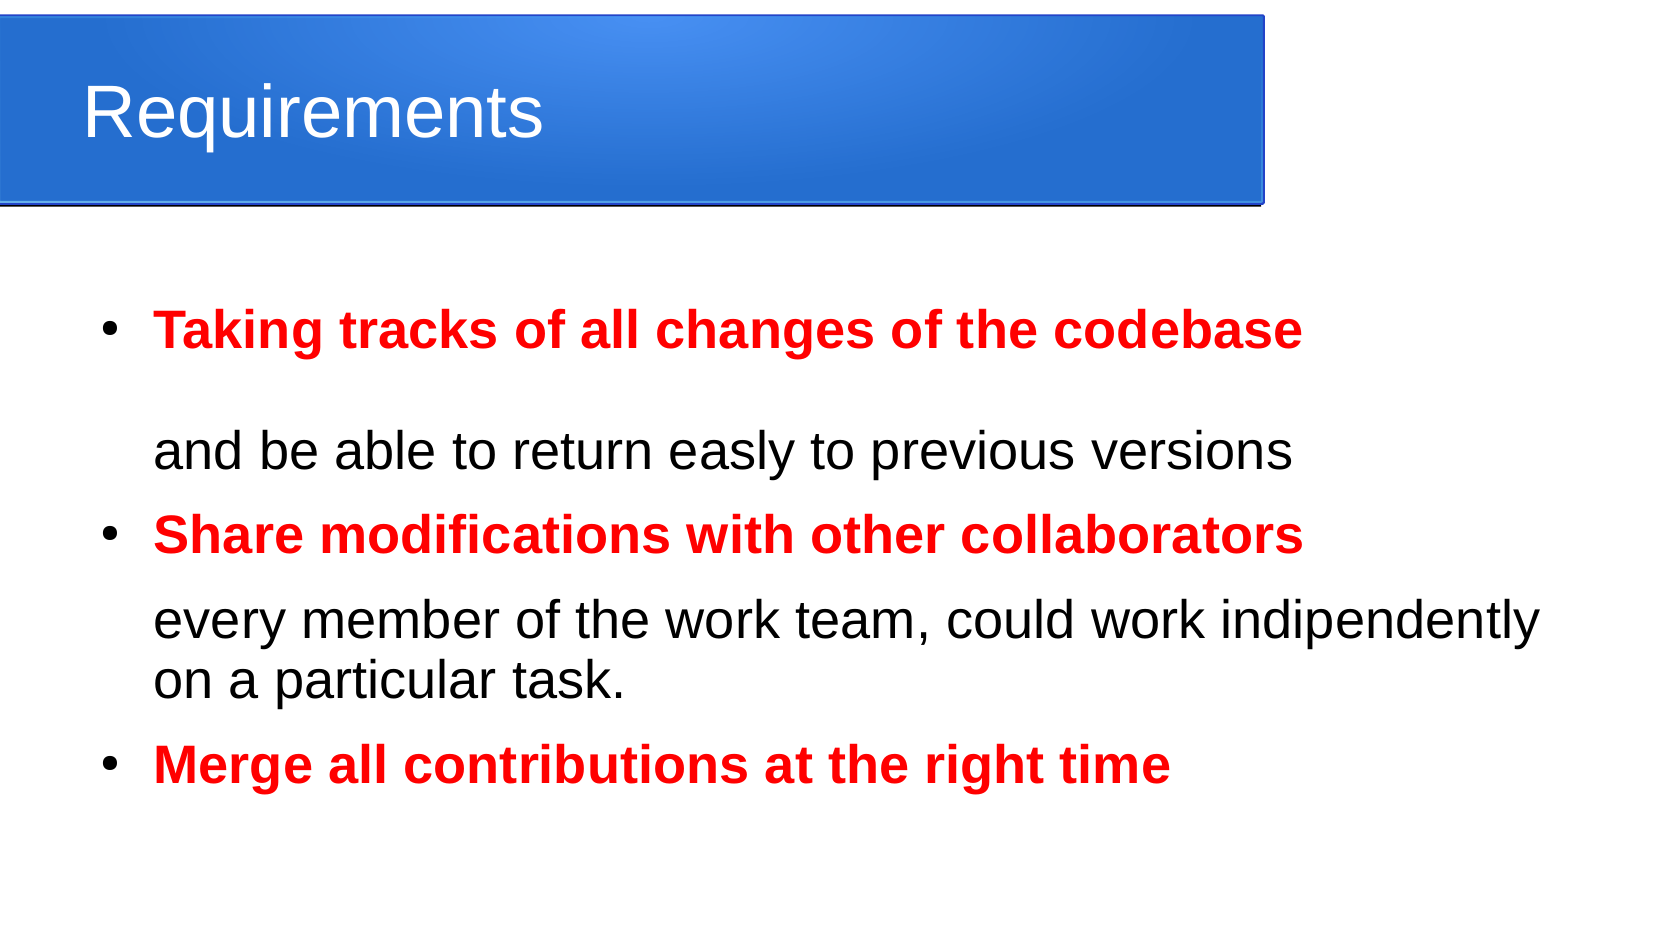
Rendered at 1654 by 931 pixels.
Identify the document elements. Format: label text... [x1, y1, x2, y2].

list Taking tracks of all changes of the codebase and be able to return easly to previous versions Share modifications with other collaborators every member of the work team, could work indipendently on a particular task. Merge all contributions at the right time [82, 299, 1571, 839]
title Requirements [82, 35, 1235, 189]
